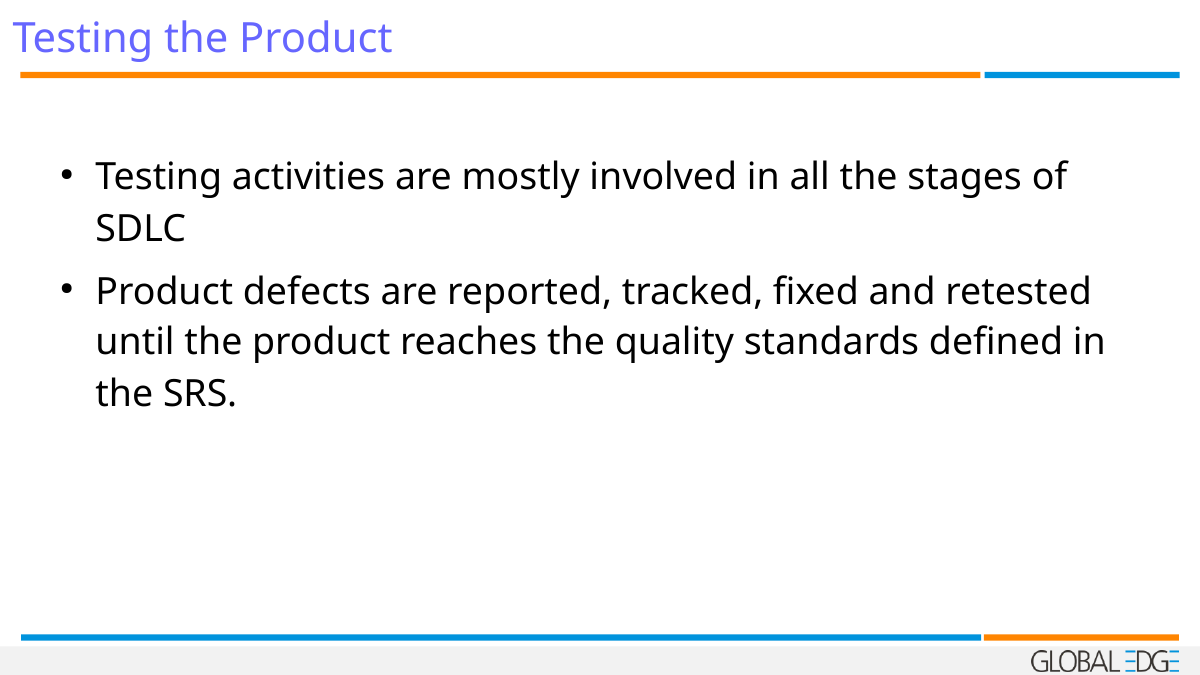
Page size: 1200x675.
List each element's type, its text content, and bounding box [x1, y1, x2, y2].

text_box Testing activities are mostly involved in all the stages of SDLC Product defects are reported, tracked, fixed and retested until the product reaches the quality standards defined in the SRS. [60, 150, 1141, 437]
title Testing the Product [12, 9, 1088, 63]
picture [1031, 650, 1179, 672]
